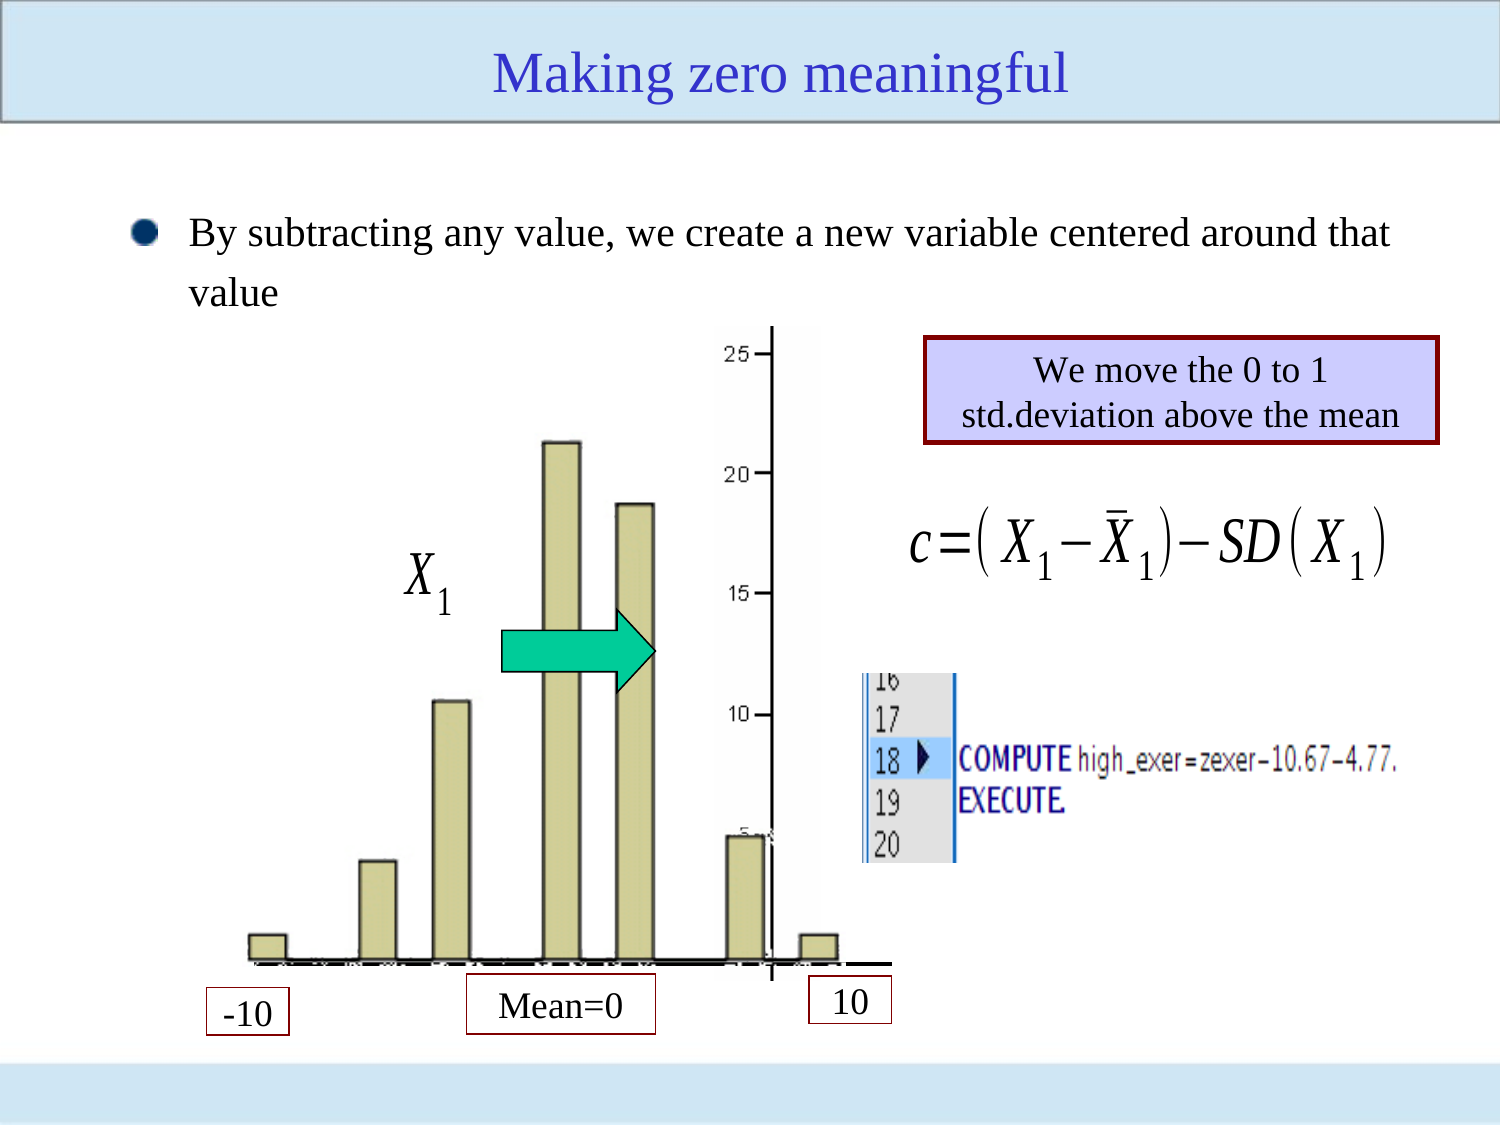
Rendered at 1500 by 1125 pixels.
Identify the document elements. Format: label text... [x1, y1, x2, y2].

chart [895, 501, 1404, 590]
chart [390, 538, 470, 623]
text_box By subtracting any value, we create a new variable centered around that value [112, 187, 1413, 323]
title Making zero meaningful [249, 24, 1313, 113]
text_box Mean=0 [466, 973, 656, 1035]
text_box We move the 0 to 1 std.deviation above the mean [924, 337, 1438, 443]
text_box 10 [809, 976, 892, 1024]
picture [0, 0, 1500, 1125]
text_box -10 [206, 987, 290, 1036]
